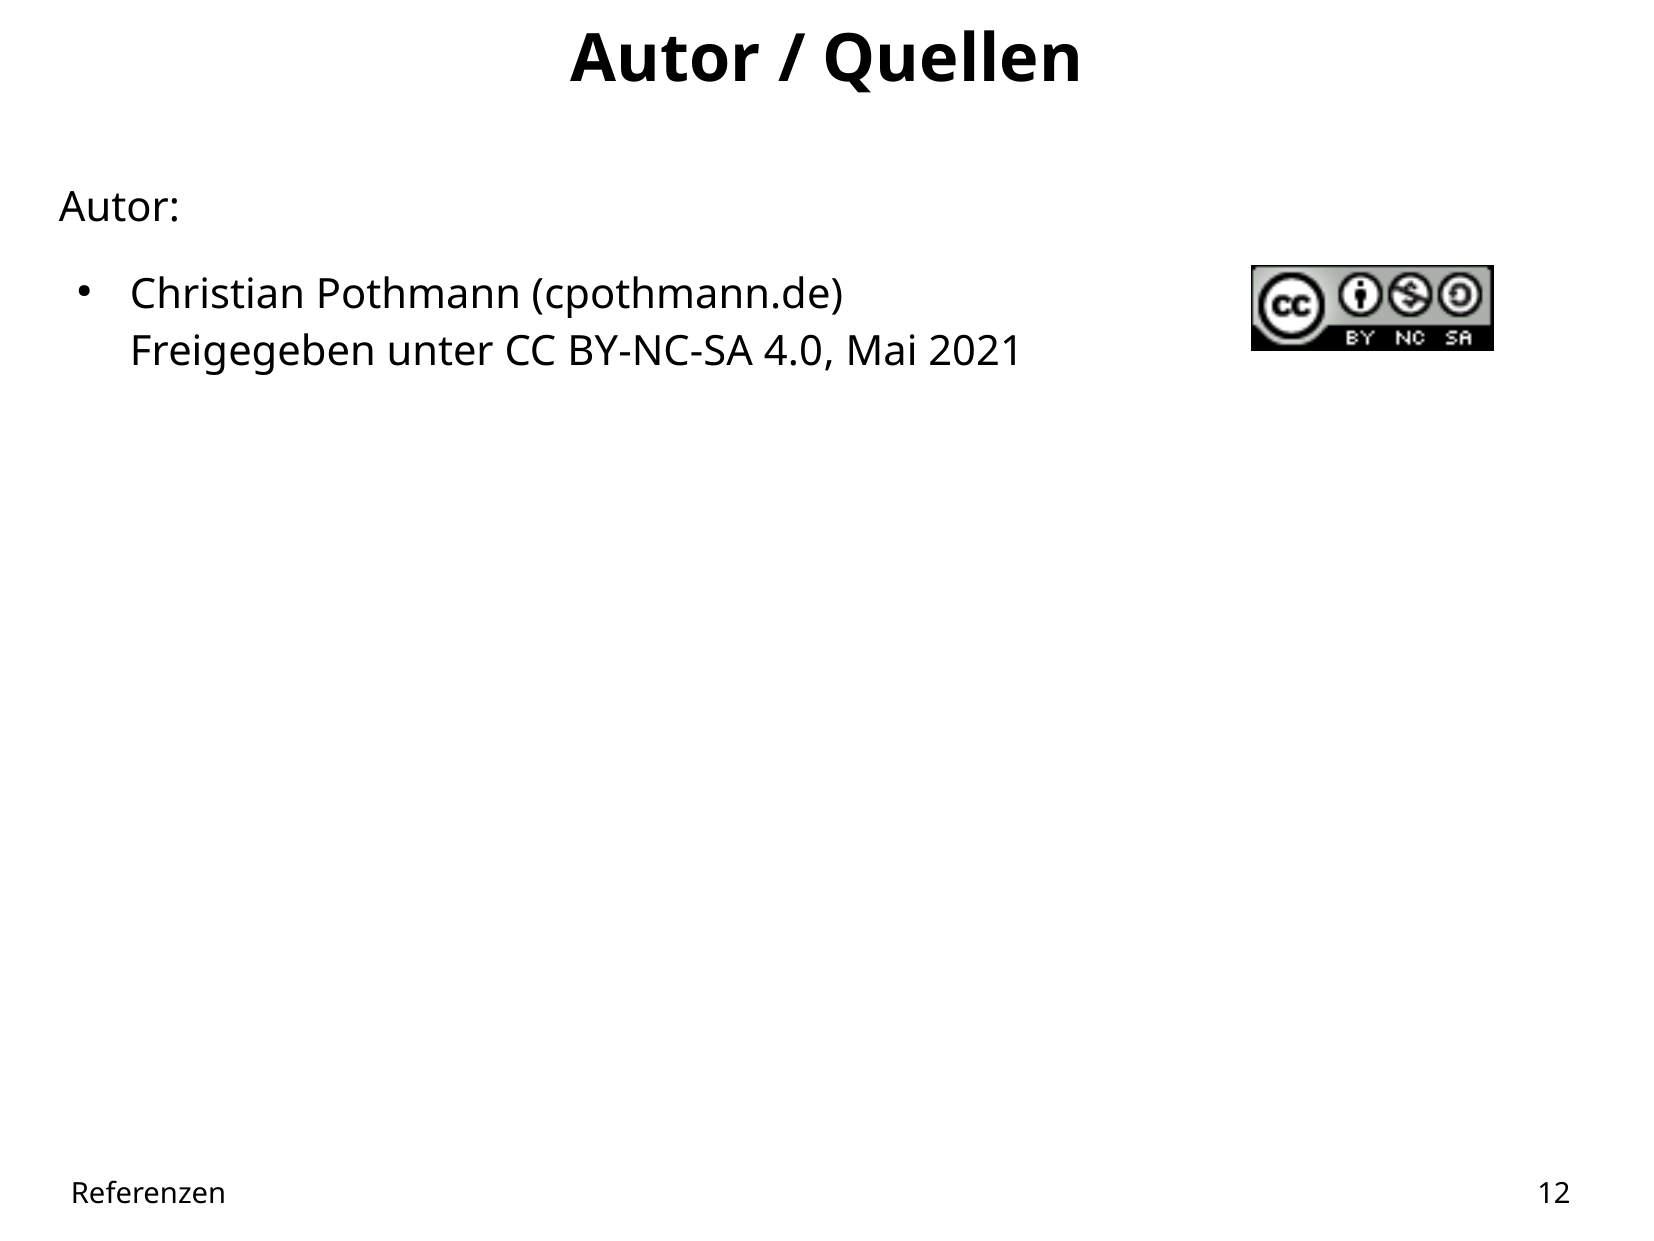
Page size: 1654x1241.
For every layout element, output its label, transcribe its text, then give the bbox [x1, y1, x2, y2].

title Autor / Quellen [0, 5, 1654, 107]
picture [1251, 265, 1494, 351]
list Autor: Christian Pothmann (cpothmann.de) Freigegeben unter CC BY-NC-SA 4.0, Mai 2021 [59, 177, 1583, 1146]
